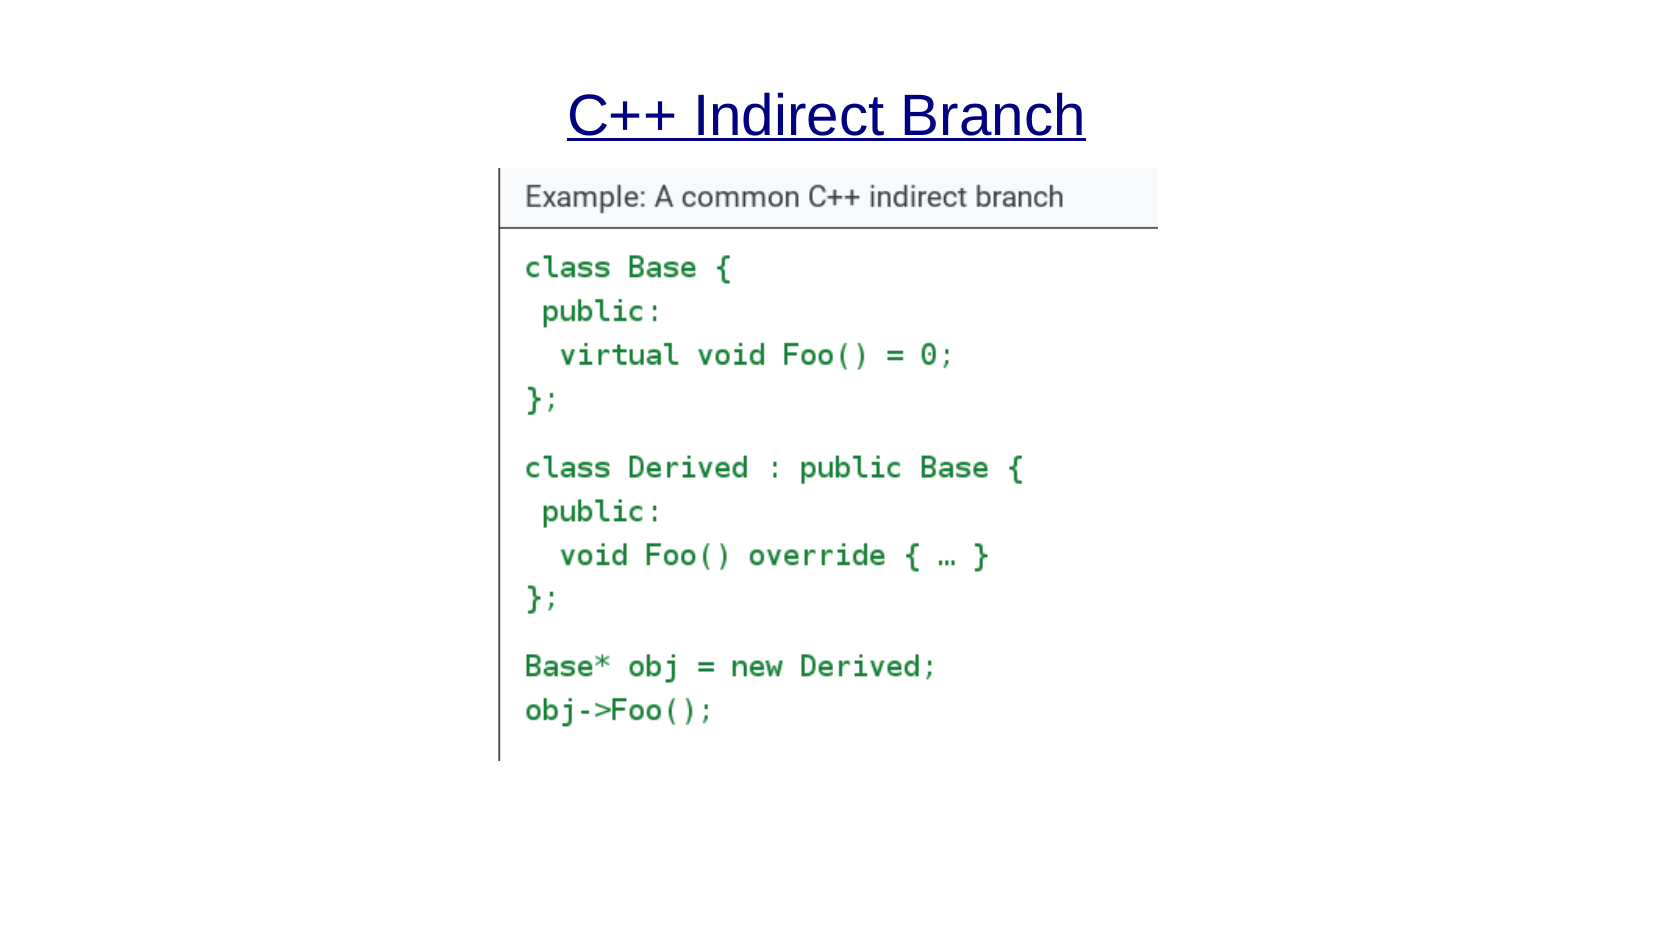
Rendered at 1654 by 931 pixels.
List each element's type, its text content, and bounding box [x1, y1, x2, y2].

title C++ Indirect Branch [82, 37, 1571, 193]
picture [494, 168, 1158, 761]
